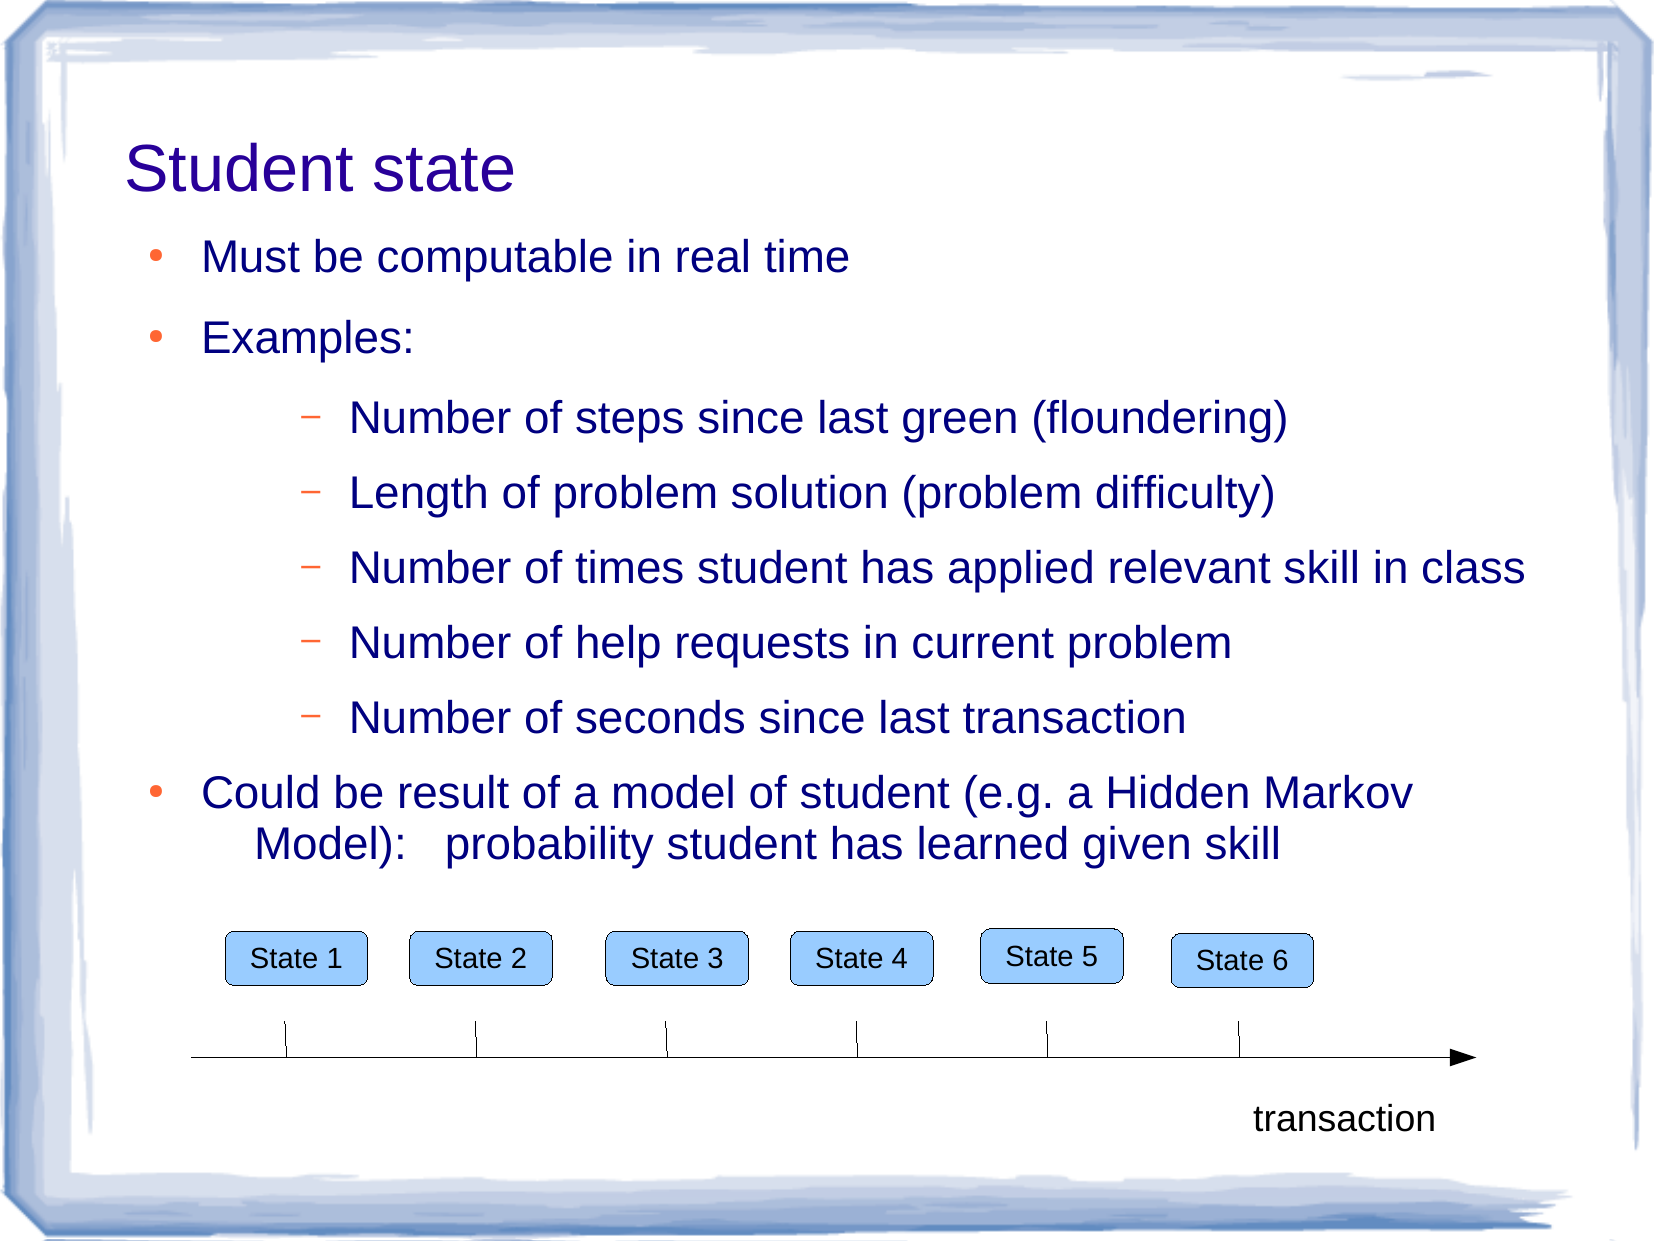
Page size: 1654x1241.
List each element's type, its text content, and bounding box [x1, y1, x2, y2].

text_box State 2 [409, 931, 553, 986]
text_box State 1 [225, 931, 368, 986]
list Must be computable in real time Examples: Number of steps since last green (floundering) Length of problem solution (problem difficulty) Number of times student has applied relevant skill in class Number of help requests in current problem Number of seconds since last transaction Could be result of a model of student (e.g. a Hidden Markov Model): probability student has learned given skill [112, 230, 1566, 870]
text_box State 3 [605, 931, 749, 986]
title Student state [124, 112, 1613, 226]
text_box transaction [1238, 1090, 1477, 1167]
text_box State 4 [790, 931, 934, 986]
text_box State 5 [980, 928, 1124, 984]
picture [0, 0, 1654, 1241]
text_box State 6 [1171, 933, 1314, 988]
